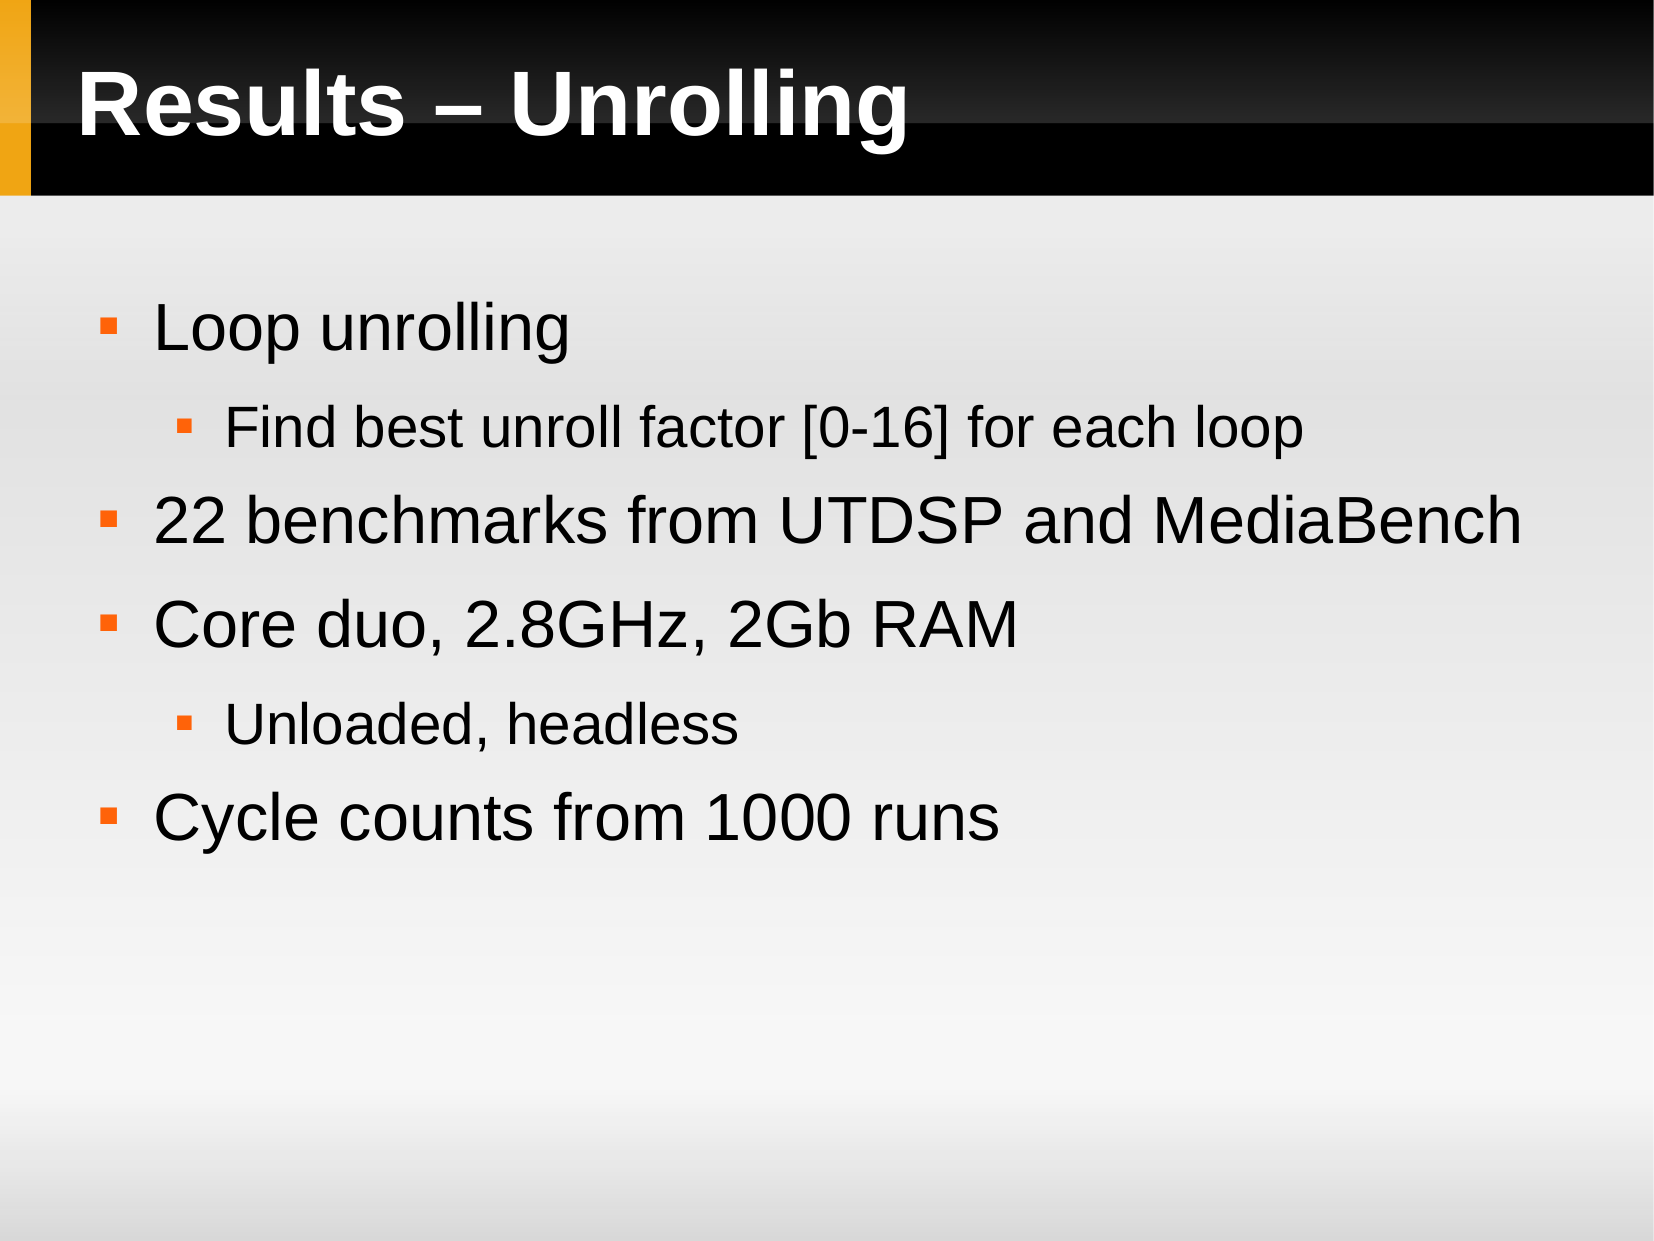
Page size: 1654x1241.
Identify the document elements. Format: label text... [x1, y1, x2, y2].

picture [0, 0, 1654, 1241]
title Results – Unrolling [76, 7, 1565, 200]
list Loop unrolling Find best unroll factor [0-16] for each loop 22 benchmarks from UTDSP and MediaBench Core duo, 2.8GHz, 2Gb RAM Unloaded, headless Cycle counts from 1000 runs [82, 290, 1571, 1094]
